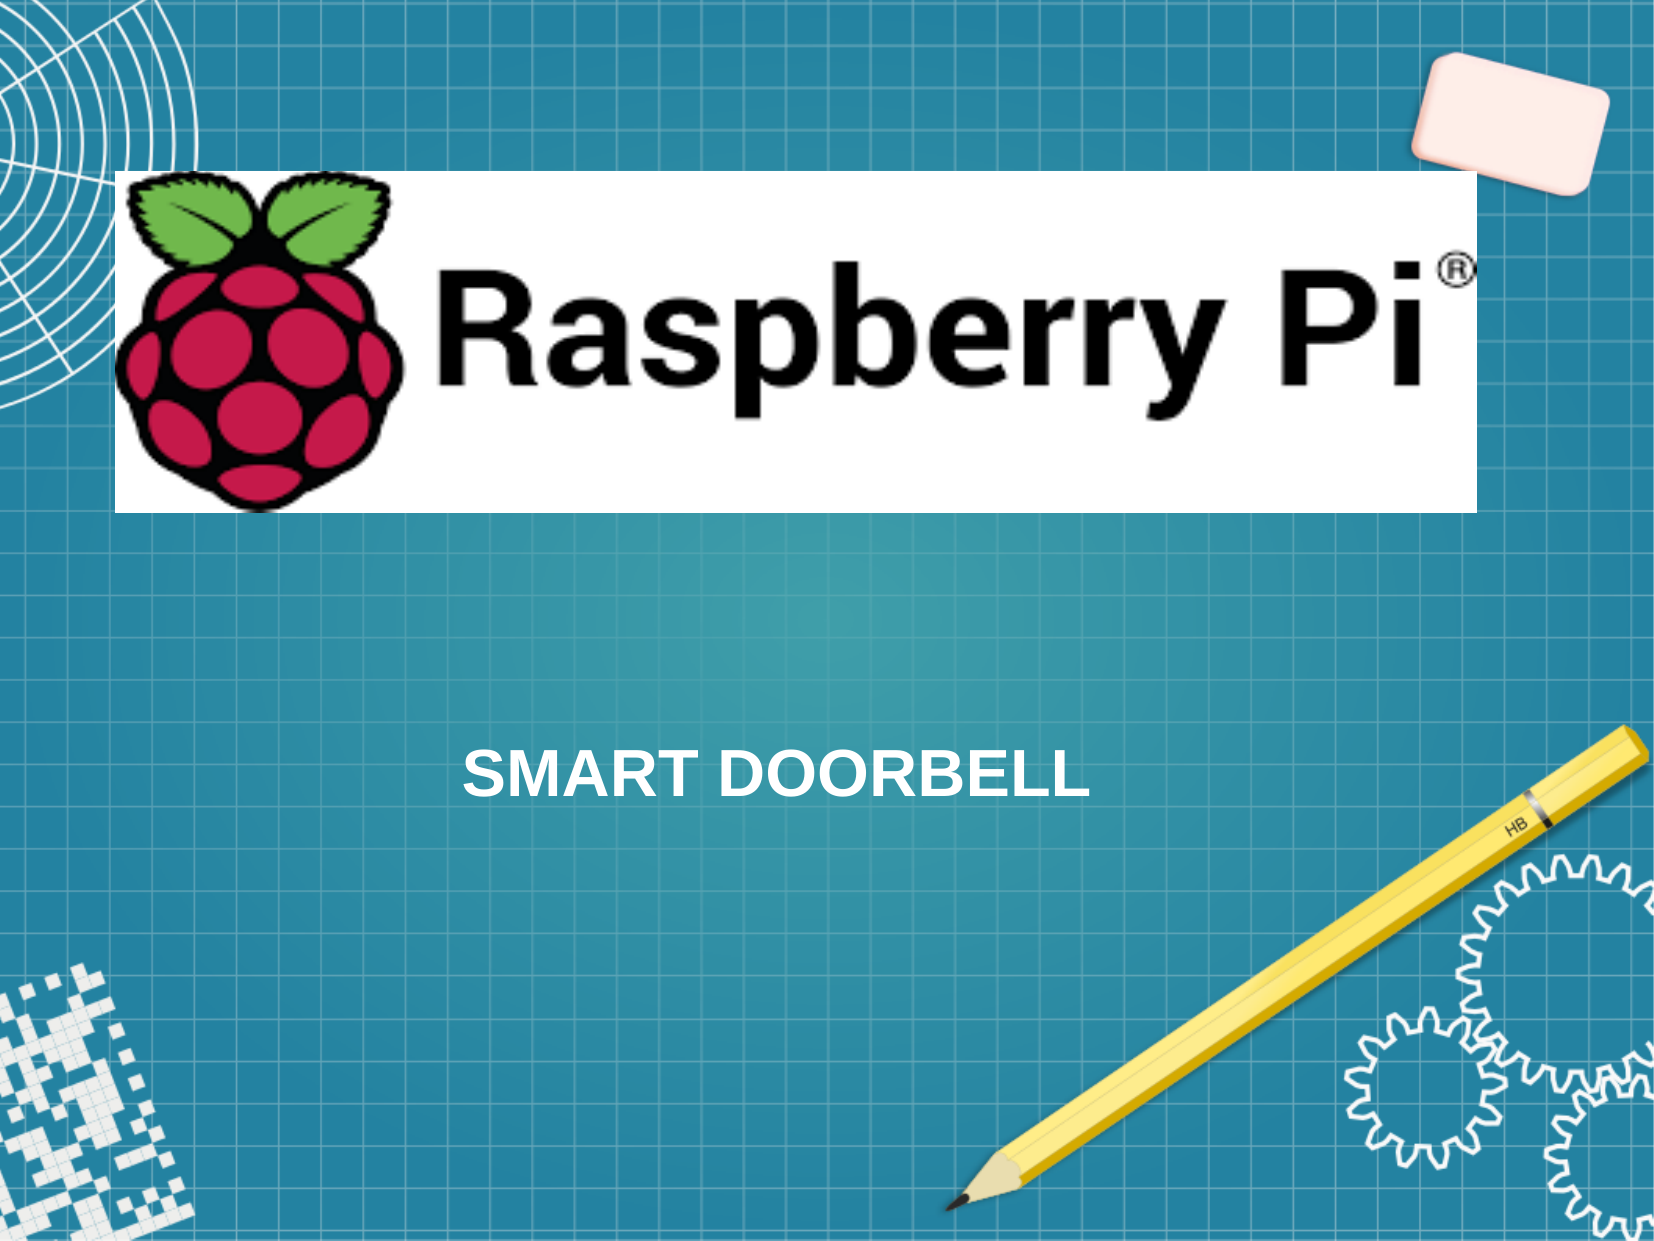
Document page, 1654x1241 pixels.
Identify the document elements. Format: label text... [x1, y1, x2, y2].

subtitle SMART DOORBELL [335, 728, 1182, 810]
picture [115, 171, 1477, 513]
